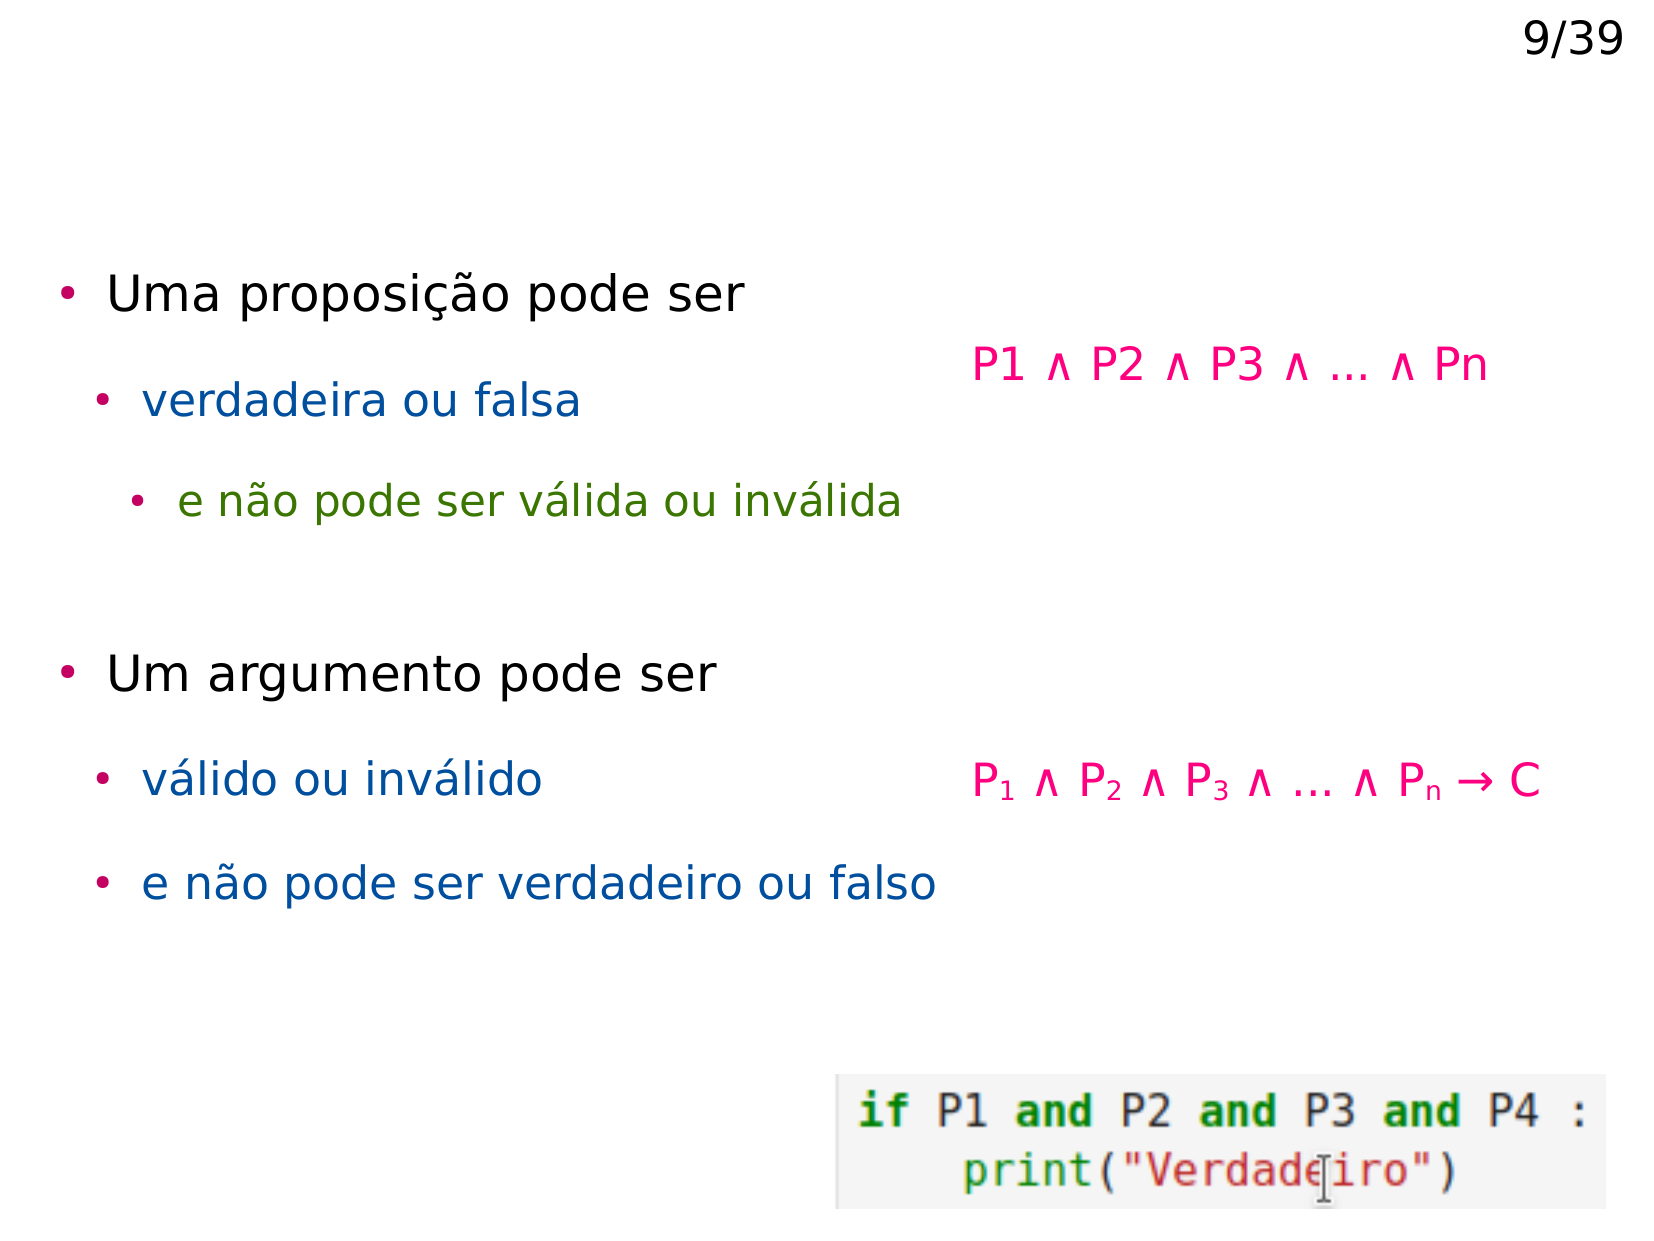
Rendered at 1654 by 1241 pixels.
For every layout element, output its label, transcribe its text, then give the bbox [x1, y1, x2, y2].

picture [803, 1074, 1606, 1209]
list Uma proposição pode ser verdadeira ou falsa e não pode ser válida ou inválida Um argumento pode ser válido ou inválido e não pode ser verdadeiro ou falso [59, 236, 1625, 1211]
text_box P1 ∧ P2 ∧ P3 ∧ ... ∧ Pn [956, 330, 1607, 402]
text_box P1 ∧ P2 ∧ P3 ∧ ... ∧ Pn → C [956, 720, 1607, 815]
